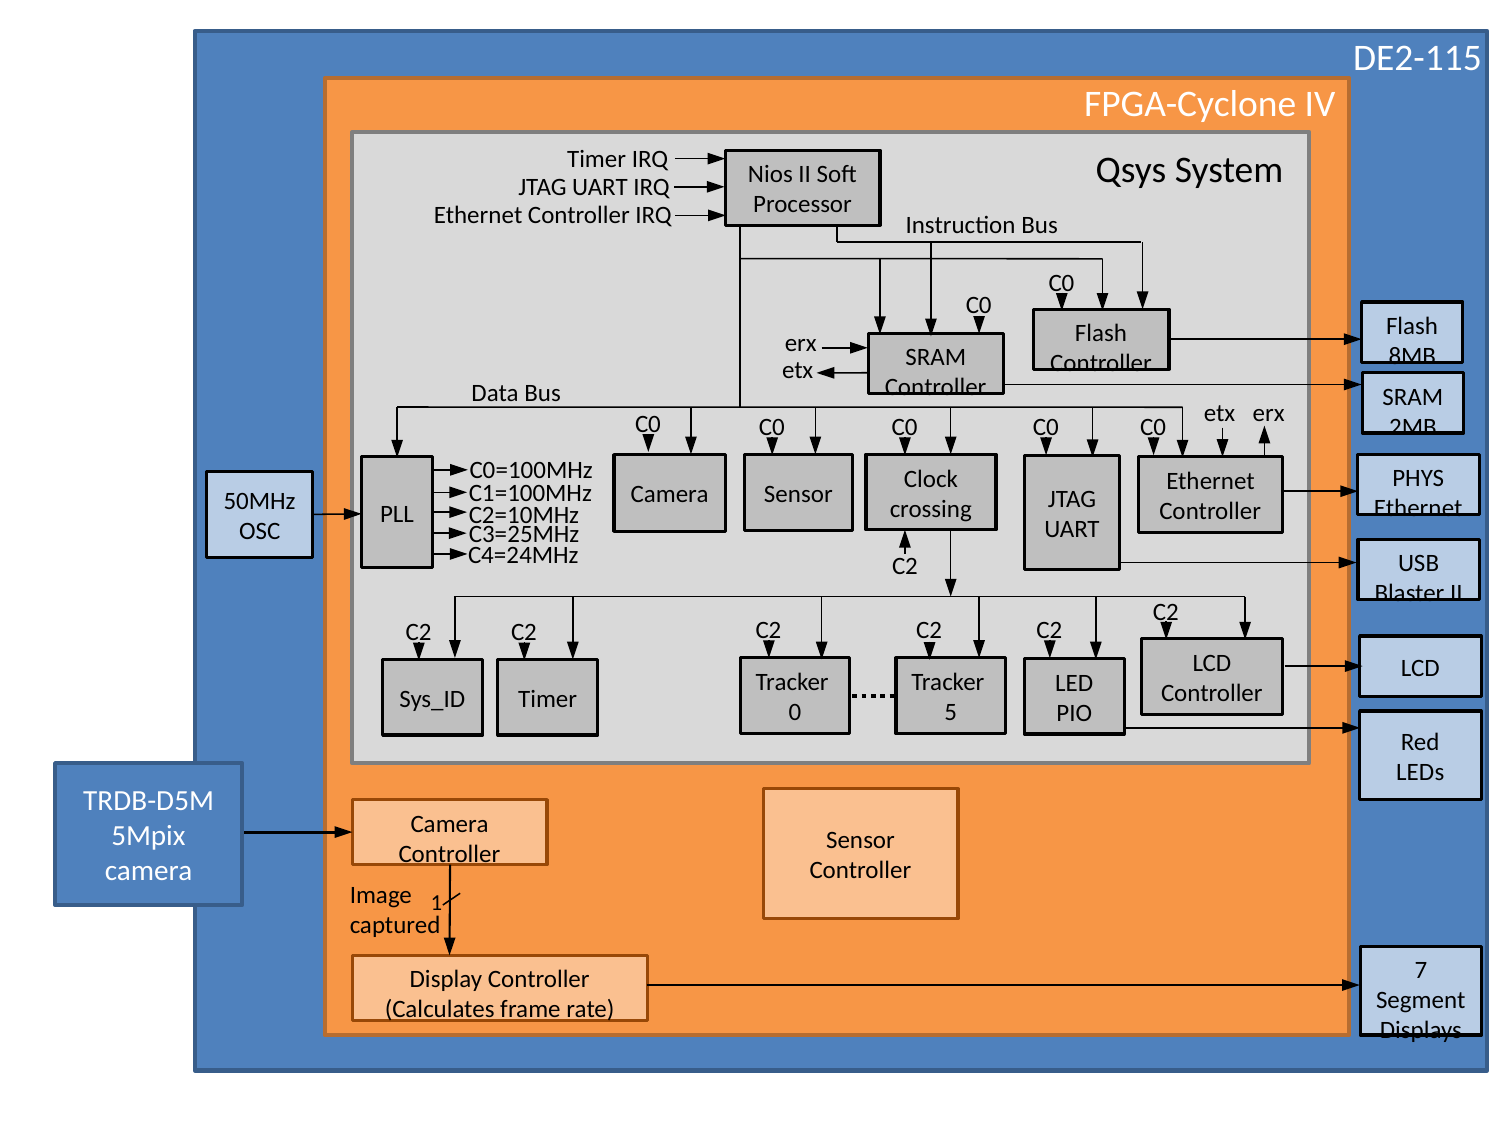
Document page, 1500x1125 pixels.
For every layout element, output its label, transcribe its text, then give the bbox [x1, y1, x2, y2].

text_box C2 [877, 541, 934, 588]
text_box Sensor [744, 454, 852, 531]
text_box C2 [740, 605, 798, 652]
text_box C2=10MHz [453, 490, 597, 510]
text_box Flash Controller [1034, 309, 1169, 369]
text_box SRAM Controller [868, 333, 1004, 393]
text_box Display Controller (Calculates frame rate) [352, 955, 647, 1020]
text_box Ethernet Controller IRQ [418, 191, 696, 237]
text_box PLL [362, 457, 433, 568]
text_box C4=24MHz [453, 530, 596, 577]
text_box C2 [390, 608, 448, 654]
text_box C0 [1125, 402, 1182, 449]
text_box Timer [498, 659, 598, 735]
text_box C0 [1033, 260, 1091, 305]
text_box C0 [1017, 402, 1075, 449]
text_box JTAG UART [1025, 456, 1119, 569]
text_box JTAG UART IRQ [503, 163, 691, 191]
text_box Camera [614, 455, 725, 531]
text_box Timer IRQ [552, 134, 685, 163]
text_box C0=100MHz [454, 446, 610, 492]
text_box SRAM 2MB [1362, 373, 1464, 433]
text_box LCD [1360, 636, 1481, 696]
text_box PHYS Ethernet [1358, 454, 1479, 514]
text_box 50MHz OSC [207, 472, 313, 557]
text_box C0 [876, 402, 934, 449]
text_box Sensor Controller [763, 789, 958, 919]
text_box Nios II Soft Processor [725, 150, 880, 225]
text_box C0 [950, 281, 1008, 327]
text_box etx [767, 346, 830, 392]
text_box C2 [496, 608, 553, 654]
text_box Data Bus [456, 369, 577, 415]
text_box Flash 8MB [1362, 302, 1463, 362]
text_box DE2-115 [1338, 25, 1499, 86]
text_box Camera Controller [352, 800, 547, 865]
text_box LCD Controller [1141, 639, 1283, 715]
text_box Clock crossing [866, 454, 996, 530]
text_box USB Blaster II [1358, 539, 1479, 600]
text_box C0 [743, 402, 801, 449]
text_box etx [1188, 388, 1252, 435]
text_box erx [769, 319, 833, 365]
text_box Tracker 5 [896, 658, 1006, 734]
text_box C0 [620, 399, 677, 446]
text_box C2 [1021, 605, 1079, 652]
text_box 1 [415, 880, 458, 923]
text_box C1=100MHz [453, 468, 609, 515]
text_box Image captured [334, 871, 457, 947]
text_box erx [1252, 388, 1300, 435]
text_box Instruction Bus [890, 201, 1075, 247]
text_box LED PIO [1024, 658, 1124, 734]
text_box Qsys System [1080, 137, 1300, 198]
text_box Sys_ID [383, 659, 483, 735]
text_box FPGA-Cyclone IV [1069, 71, 1354, 132]
text_box Ethernet Controller [1138, 457, 1283, 533]
text_box 7 SegmentDisplays [1360, 946, 1482, 1035]
text_box C3=25MHz [453, 510, 597, 556]
text_box TRDB-D5M 5Mpix camera [55, 763, 242, 905]
text_box Red LEDs [1360, 711, 1481, 800]
text_box C2 [1137, 587, 1195, 633]
text_box [195, 31, 1487, 1070]
text_box Tracker 0 [740, 658, 850, 734]
text_box C2 [901, 606, 958, 652]
